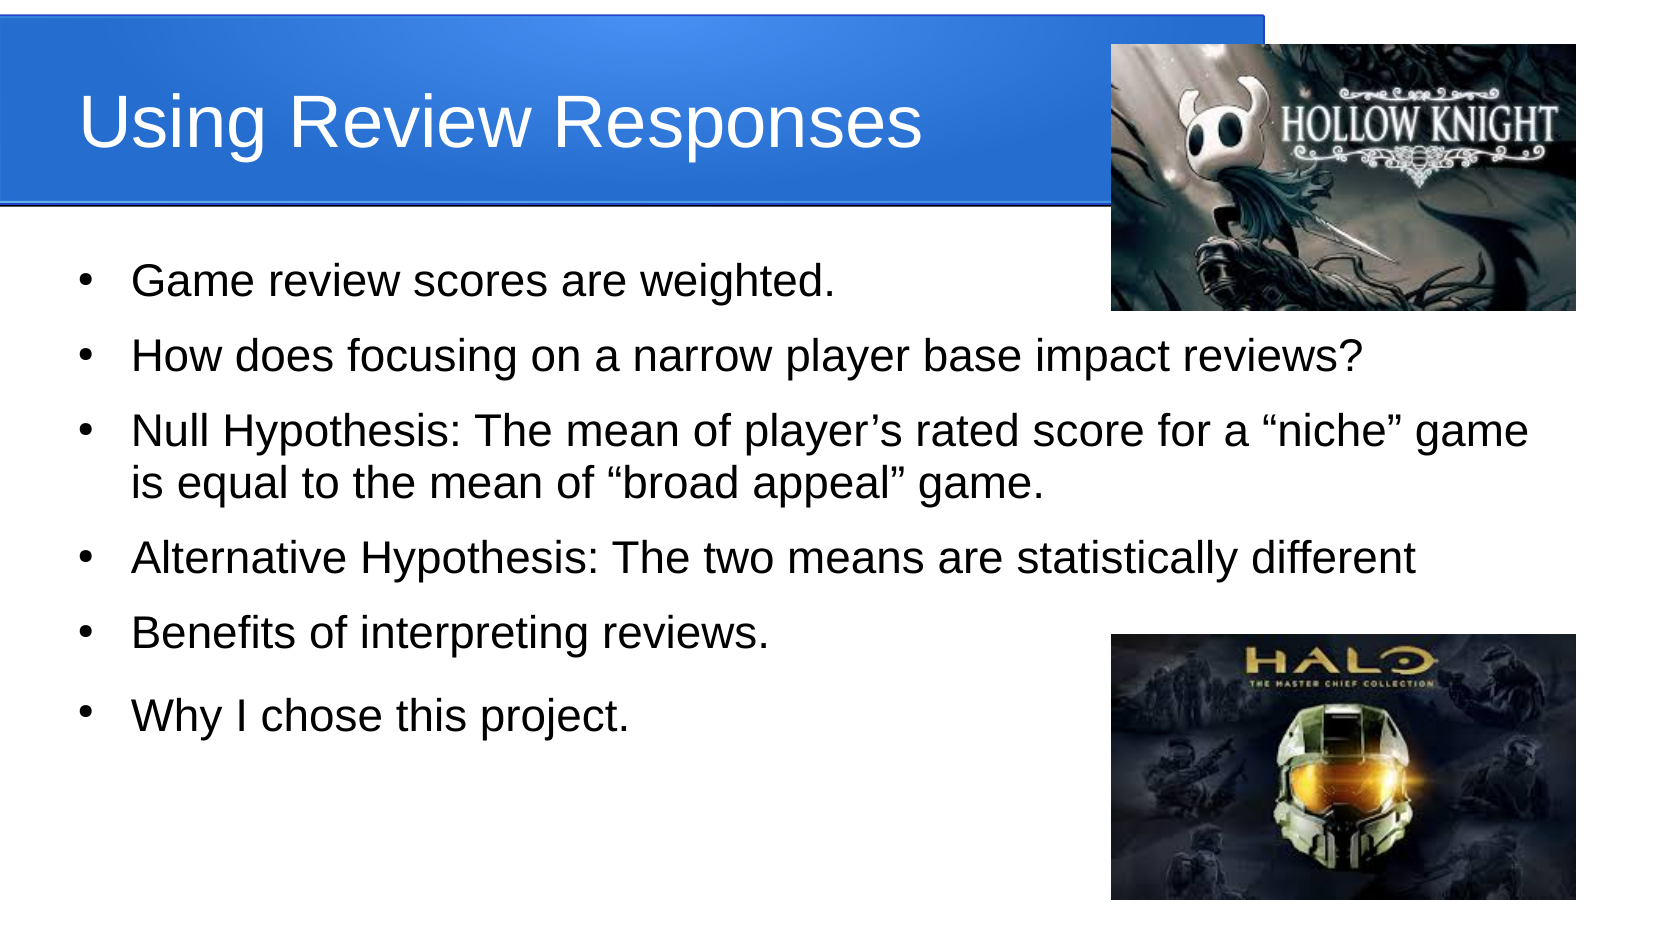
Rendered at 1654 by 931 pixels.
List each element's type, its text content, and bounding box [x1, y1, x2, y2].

title Using Review Responses [78, 45, 1111, 199]
picture [1111, 634, 1576, 901]
list Game review scores are weighted. How does focusing on a narrow player base impact reviews? Null Hypothesis: The mean of player’s rated score for a “niche” game is equal to the mean of “broad appeal” game. Alternative Hypothesis: The two means are statistically different Benefits of interpreting reviews. Why I chose this project. [60, 255, 1549, 795]
picture [1111, 44, 1576, 311]
